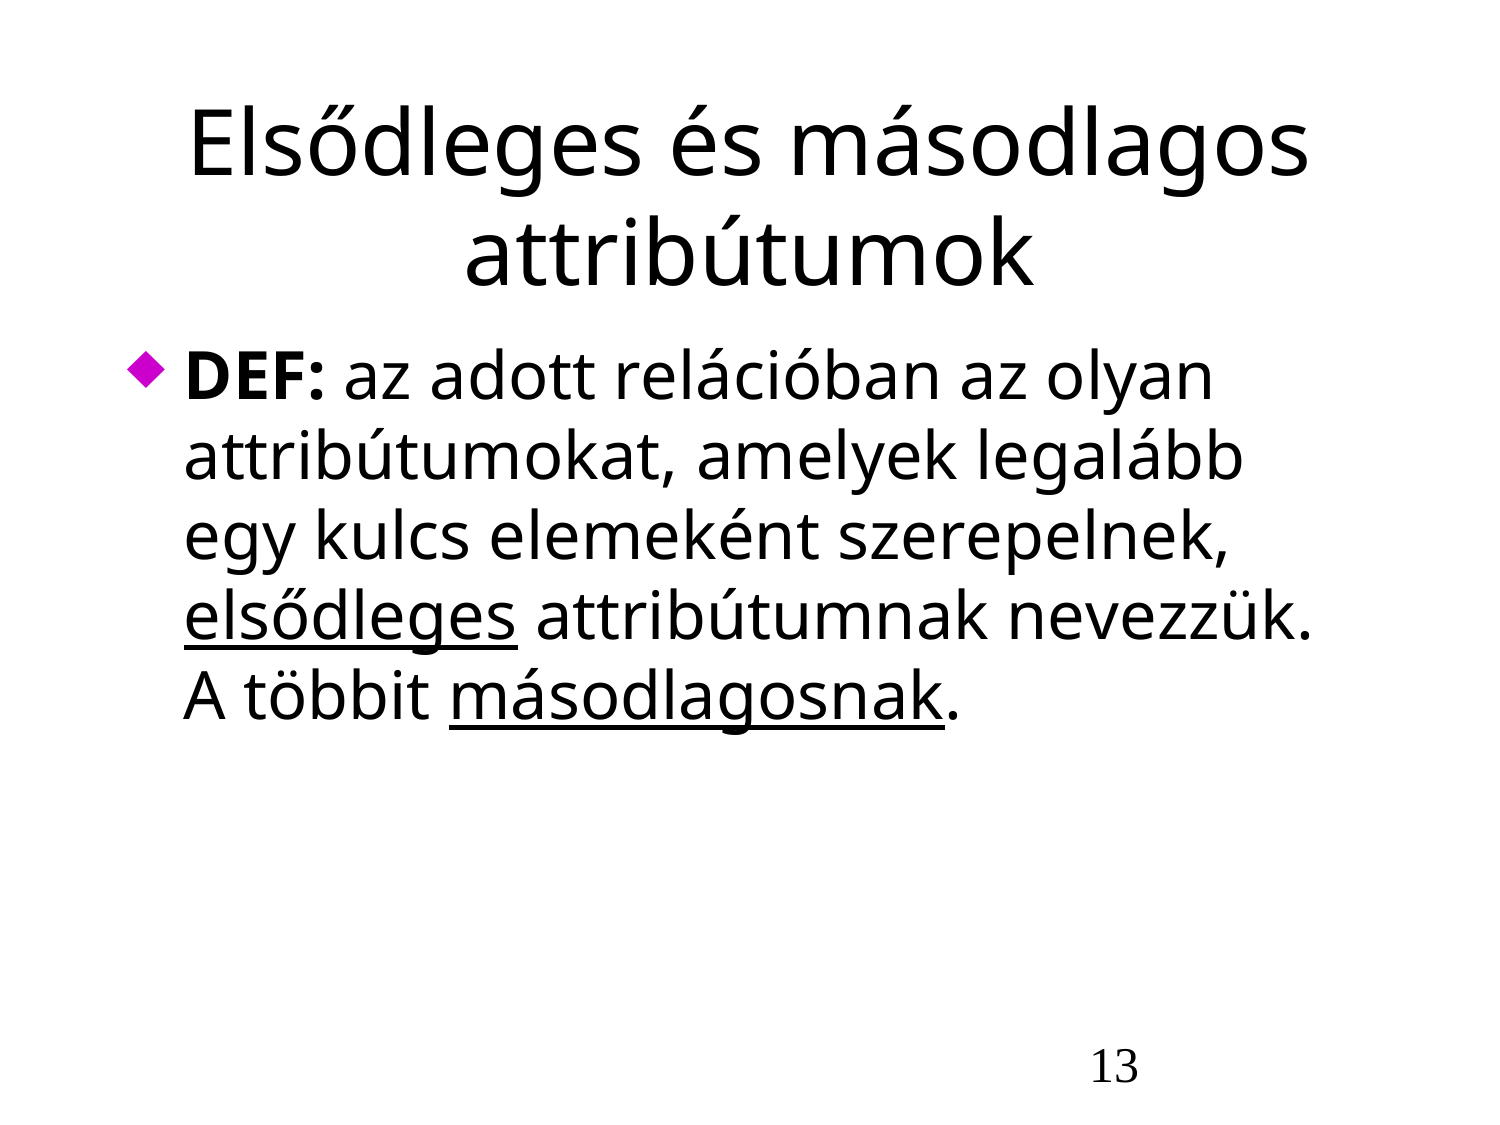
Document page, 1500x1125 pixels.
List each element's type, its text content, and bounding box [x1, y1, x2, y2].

title Elsődleges és másodlagos attribútumok [112, 68, 1388, 320]
list DEF: az adott relációban az olyan attribútumokat, amelyek legalább egy kulcs elemeként szerepelnek, elsődleges attribútumnak nevezzük. A többit másodlagosnak. [112, 324, 1388, 1068]
